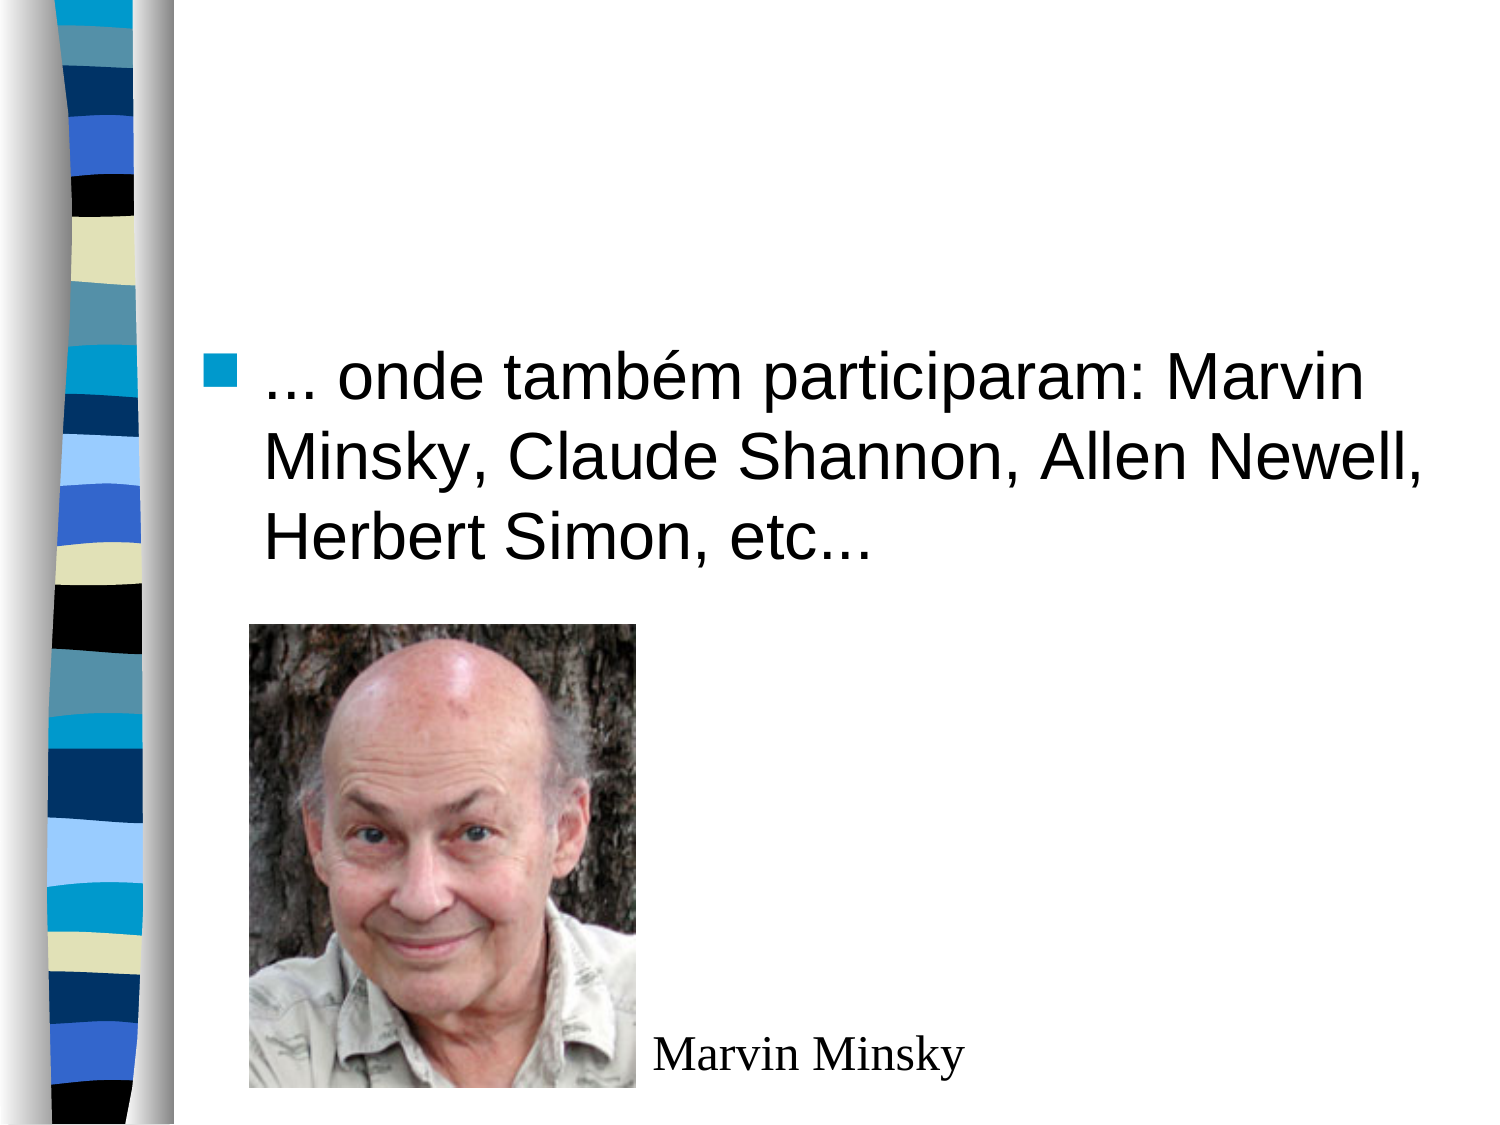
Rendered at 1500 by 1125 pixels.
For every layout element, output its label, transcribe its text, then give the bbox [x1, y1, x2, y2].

picture [249, 624, 636, 1088]
list ... onde também participaram: Marvin Minsky, Claude Shannon, Allen Newell, Herbert Simon, etc... [192, 324, 1468, 1000]
text_box Marvin Minsky [637, 1012, 981, 1088]
